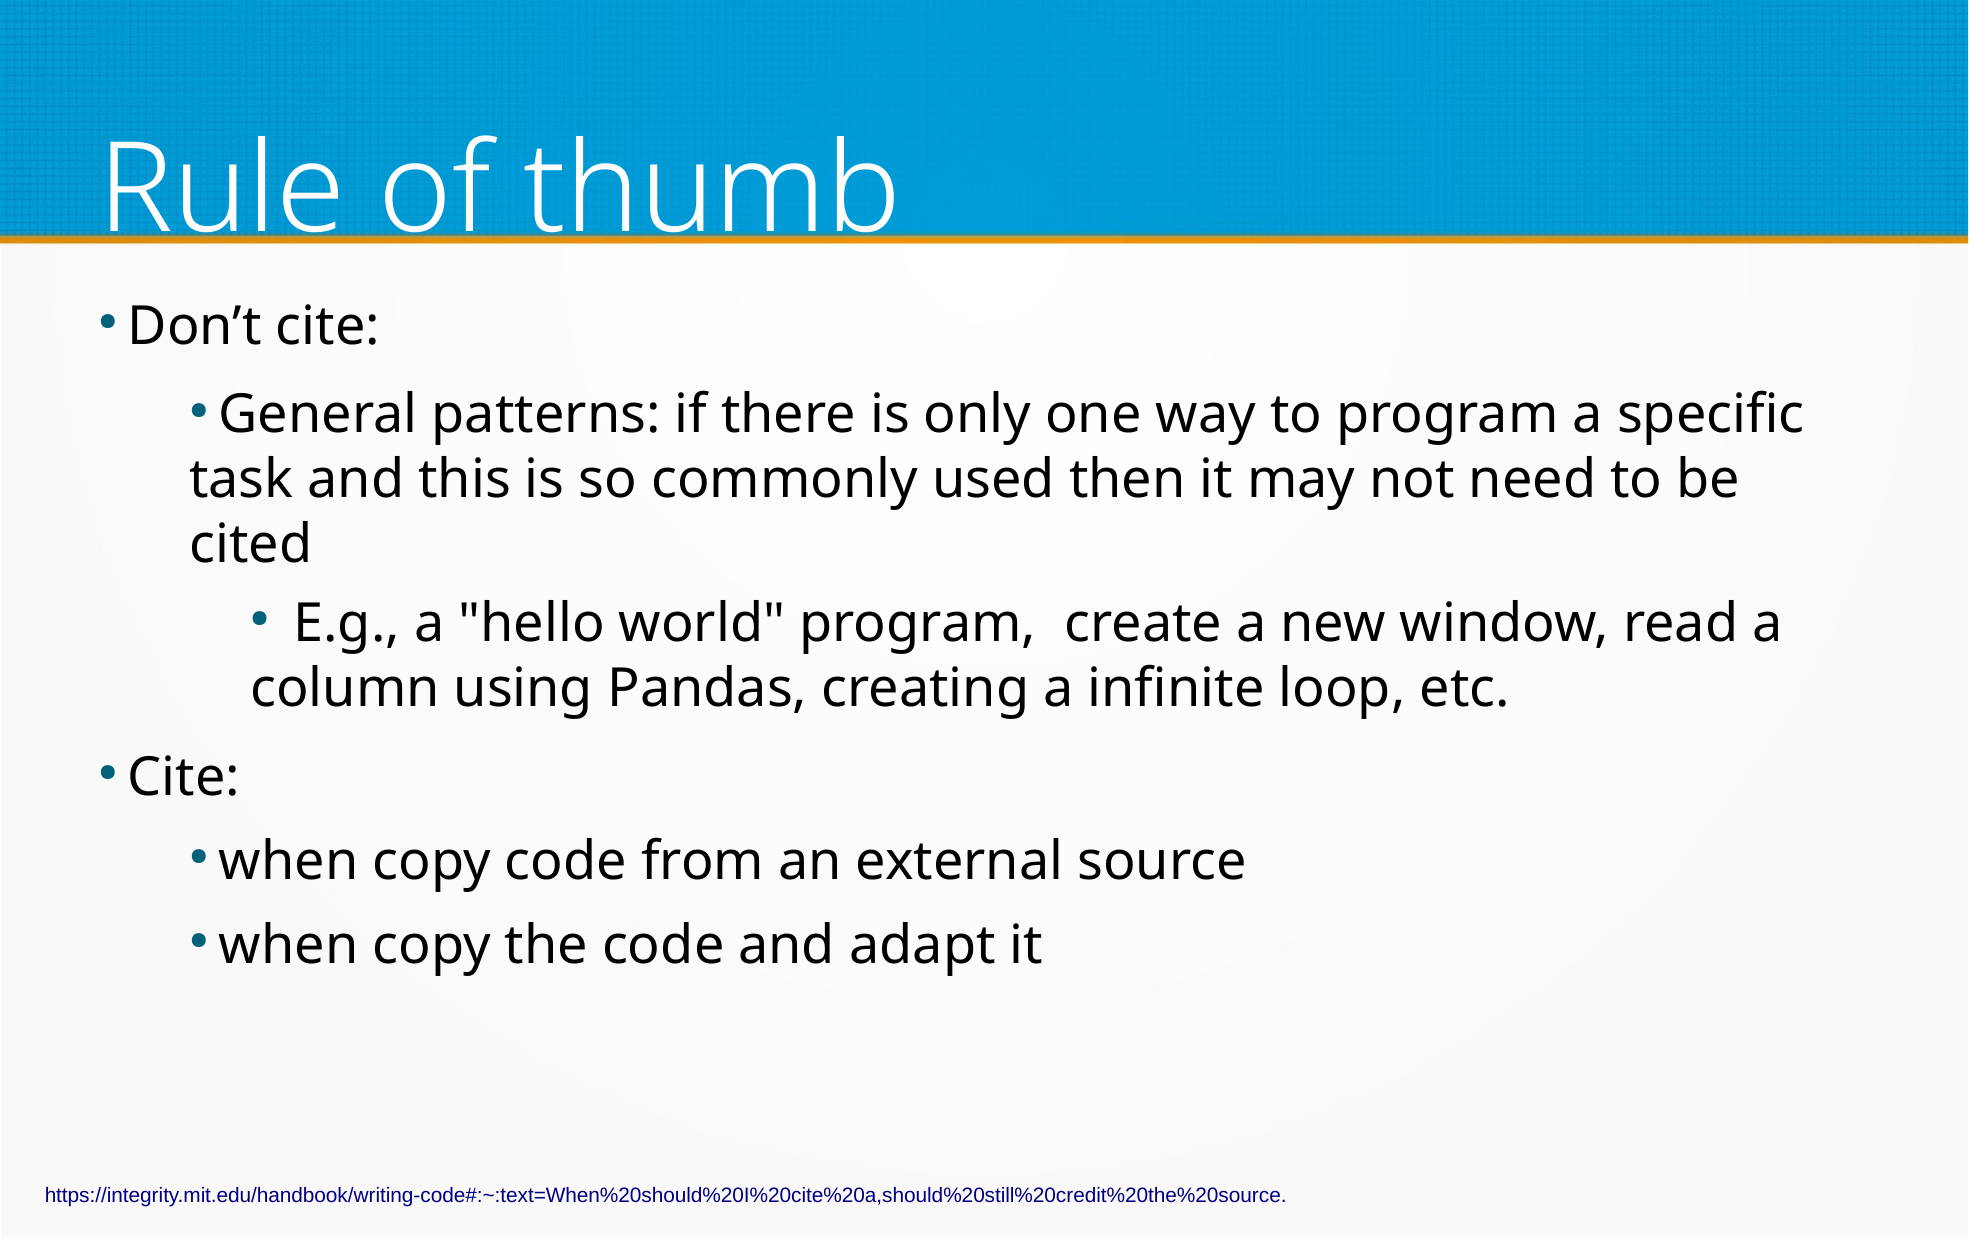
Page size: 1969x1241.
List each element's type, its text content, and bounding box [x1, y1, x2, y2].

picture [0, 233, 1969, 1241]
text_box https://integrity.mit.edu/handbook/writing-code#:~:text=When%20should%20I%20cite%20a,should%20still%20credit%20the%20source. [30, 1176, 1302, 1216]
title Rule of thumb [98, 49, 1870, 257]
list Don’t cite: General patterns: if there is only one way to program a specific task and this is so commonly used then it may not need to be cited E.g., a "hello world" program, create a new window, read a column using Pandas, creating a infinite loop, etc. Cite: when copy code from an external source when copy the code and adapt it [98, 290, 1870, 1156]
